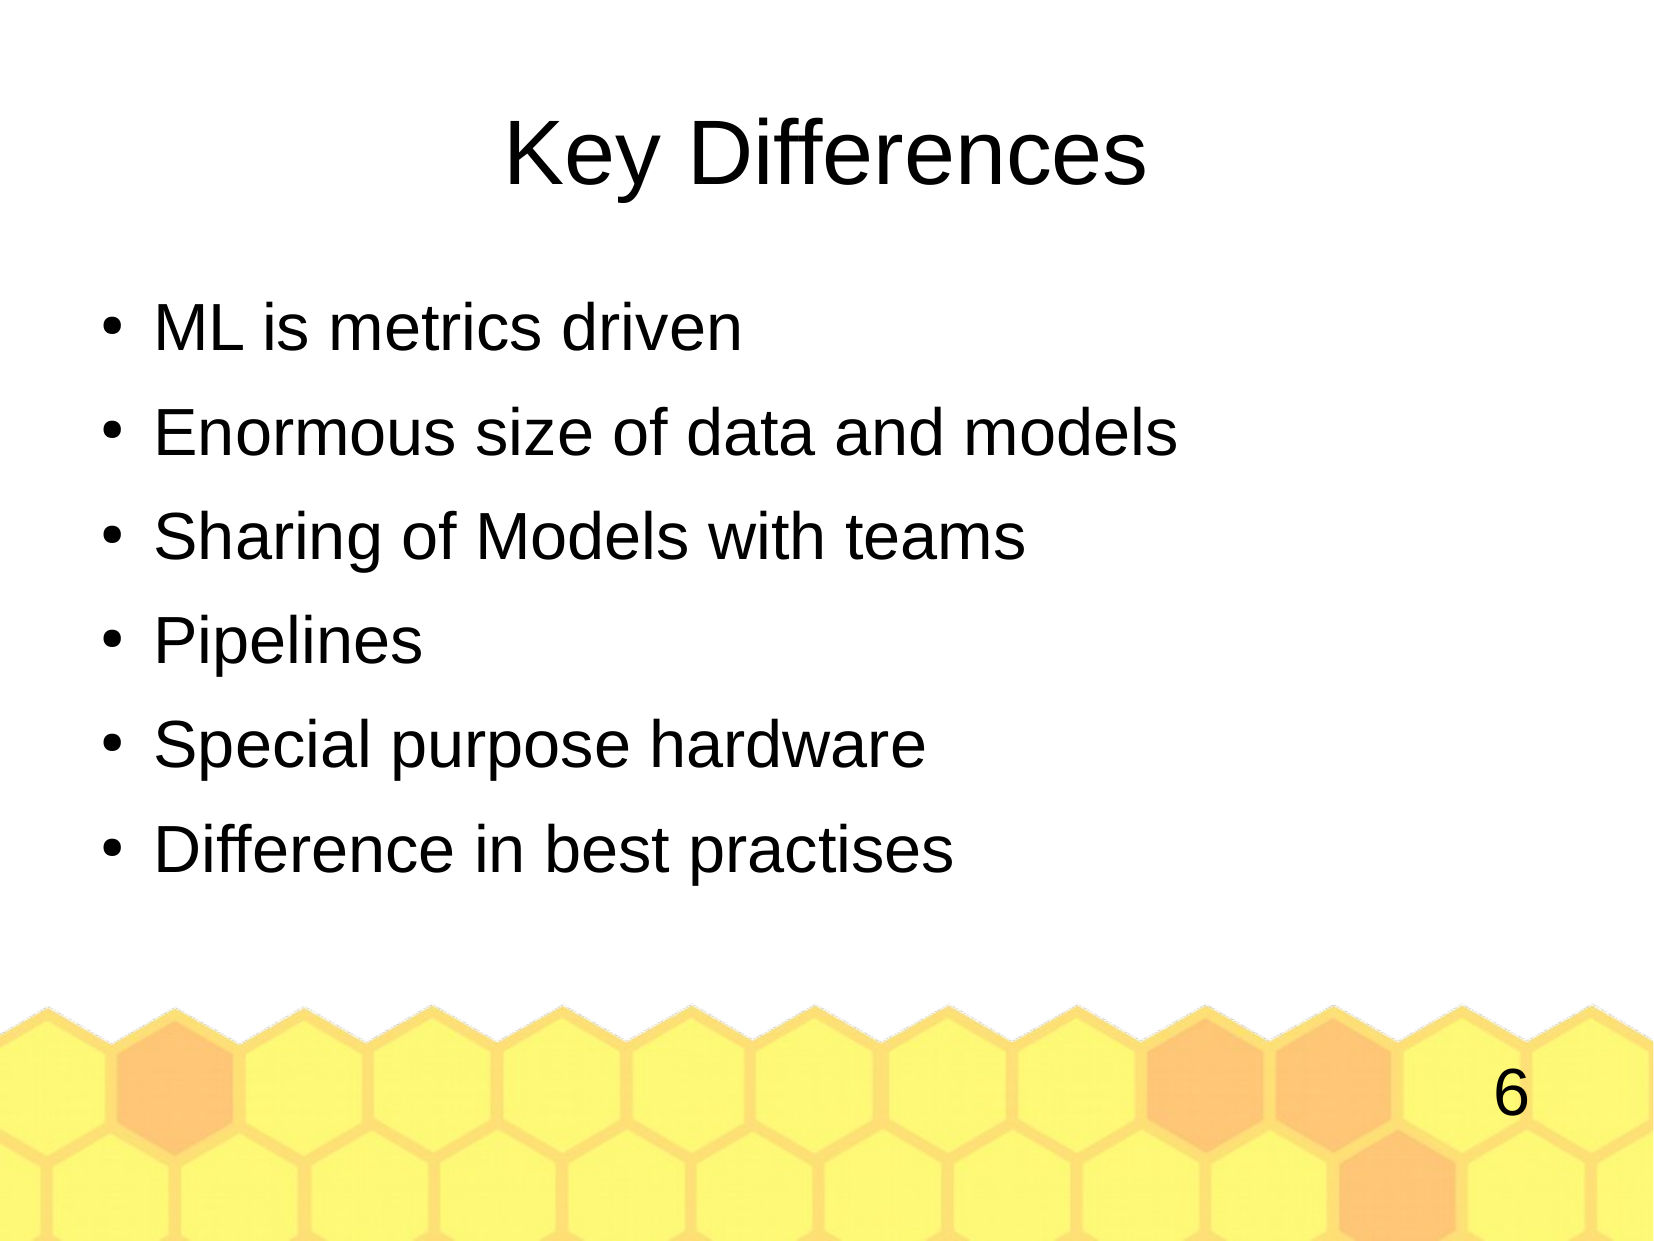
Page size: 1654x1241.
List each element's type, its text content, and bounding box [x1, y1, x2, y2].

picture [0, 1001, 1654, 1241]
text_box 6 [1417, 1003, 1607, 1182]
list ML is metrics driven Enormous size of data and models Sharing of Models with teams Pipelines Special purpose hardware Difference in best practises [82, 290, 1571, 1010]
title Key Differences [82, 49, 1571, 257]
